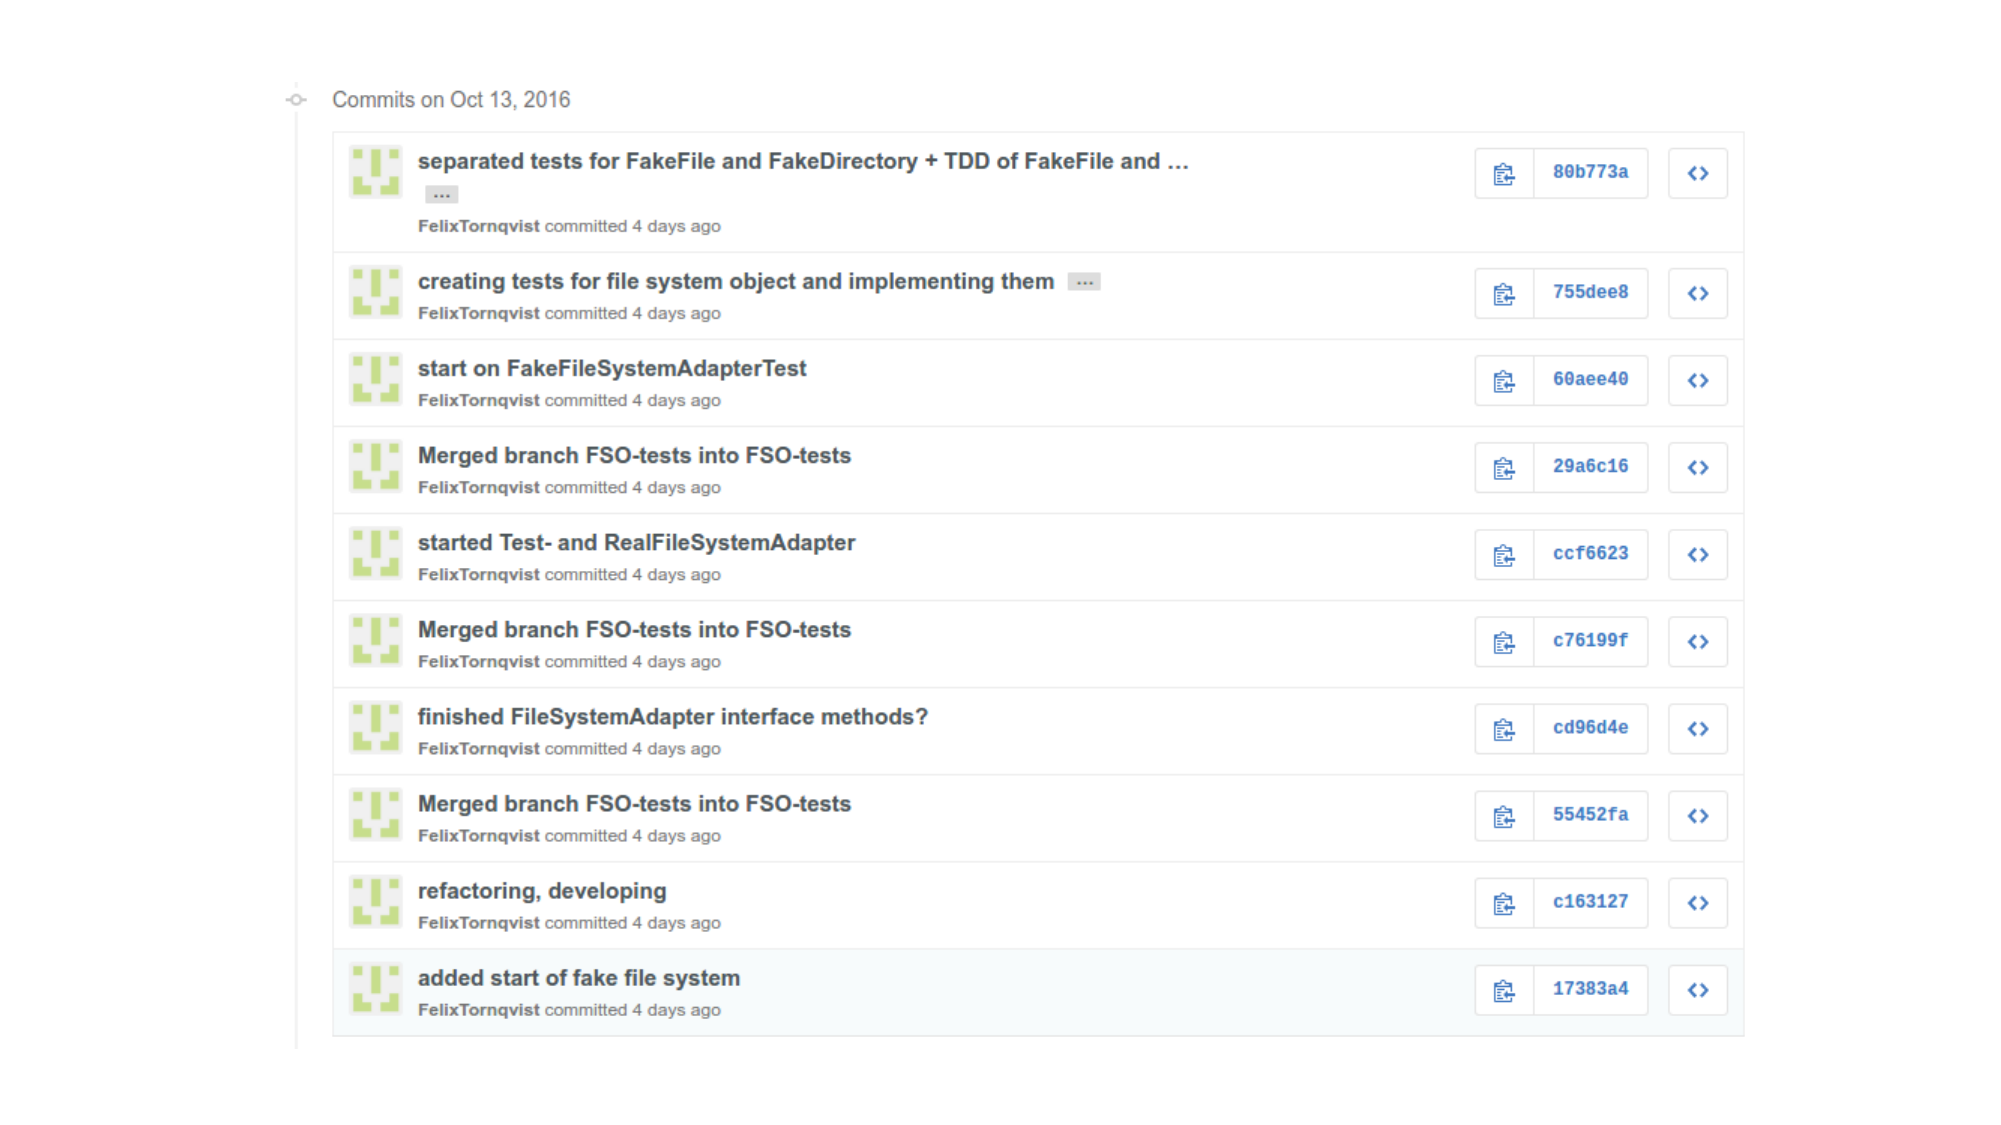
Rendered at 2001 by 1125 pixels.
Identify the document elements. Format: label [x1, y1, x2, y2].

picture [271, 82, 1754, 1049]
